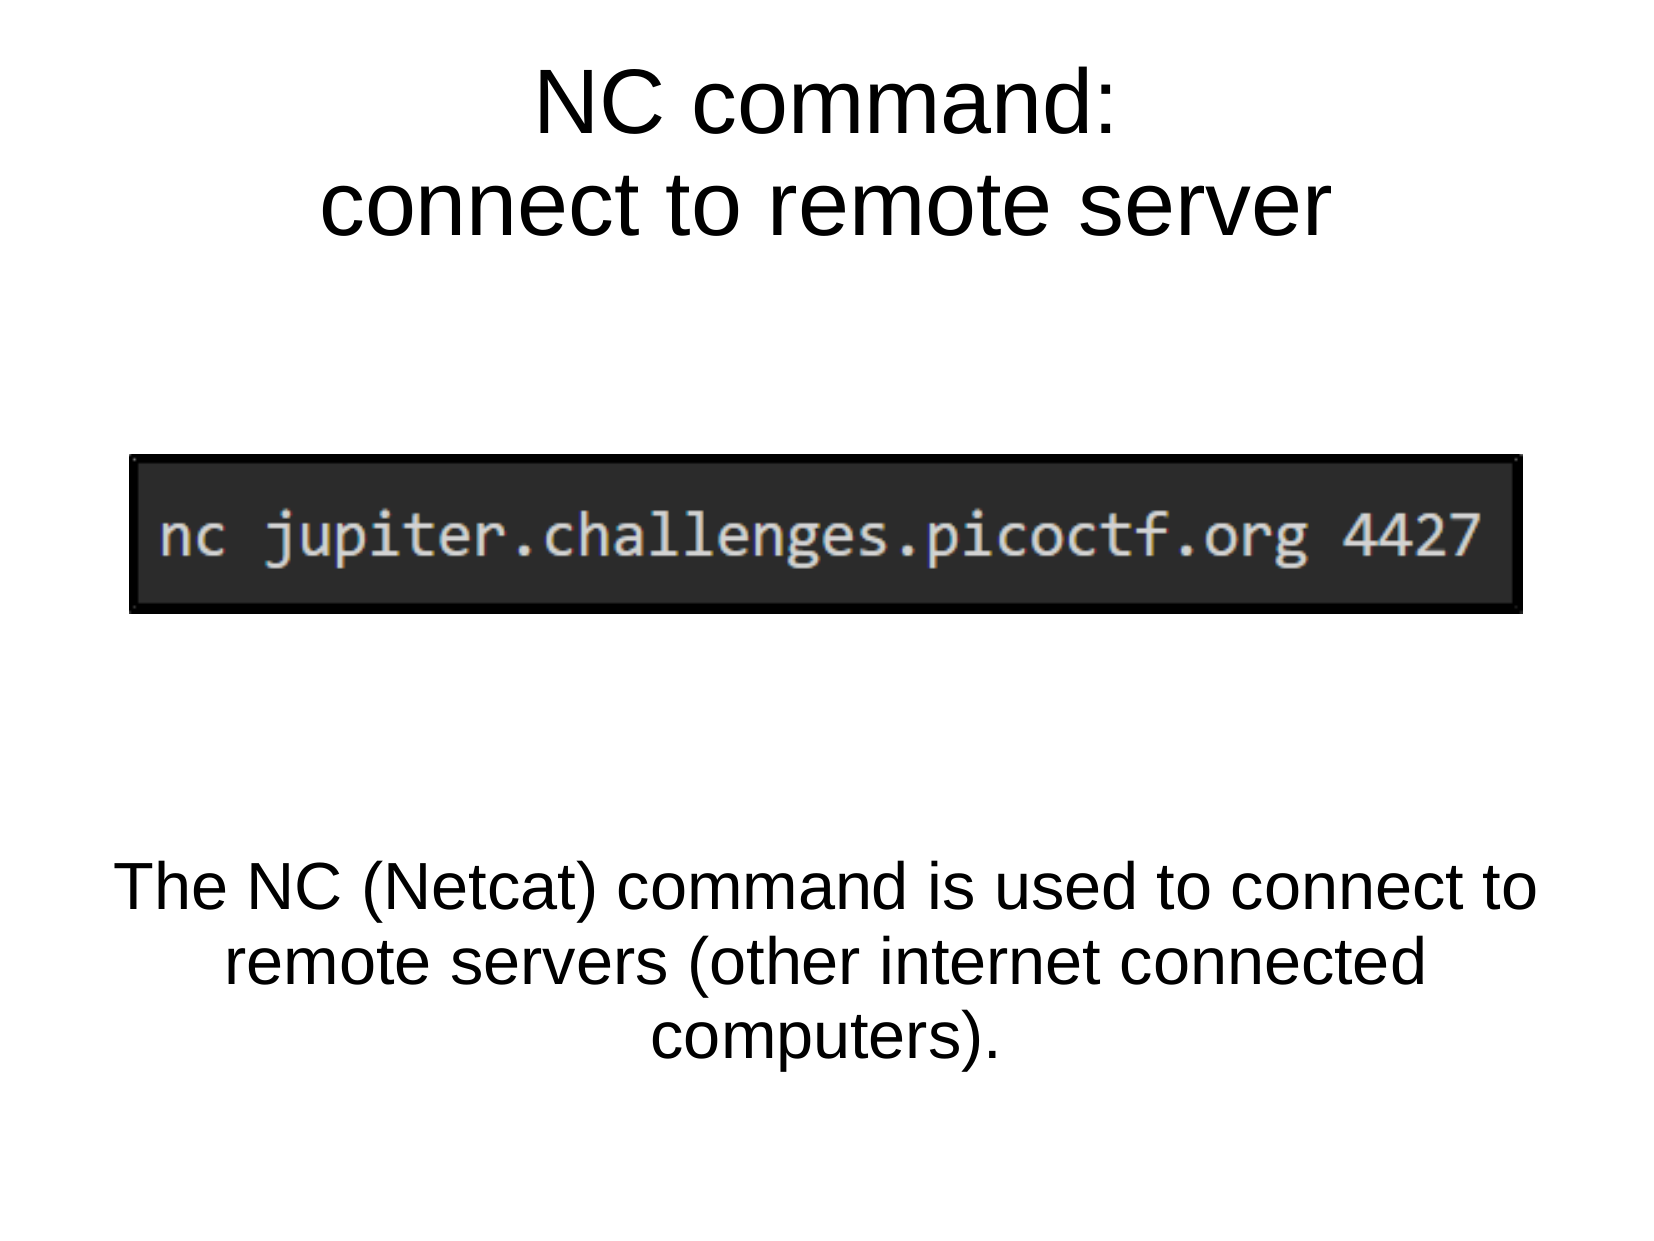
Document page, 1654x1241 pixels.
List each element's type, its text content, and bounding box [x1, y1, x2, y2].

subtitle The NC (Netcat) command is used to connect to remote servers (other internet connected computers). [82, 290, 1571, 1109]
title NC command: connect to remote server [82, 49, 1571, 257]
picture [129, 454, 1523, 614]
